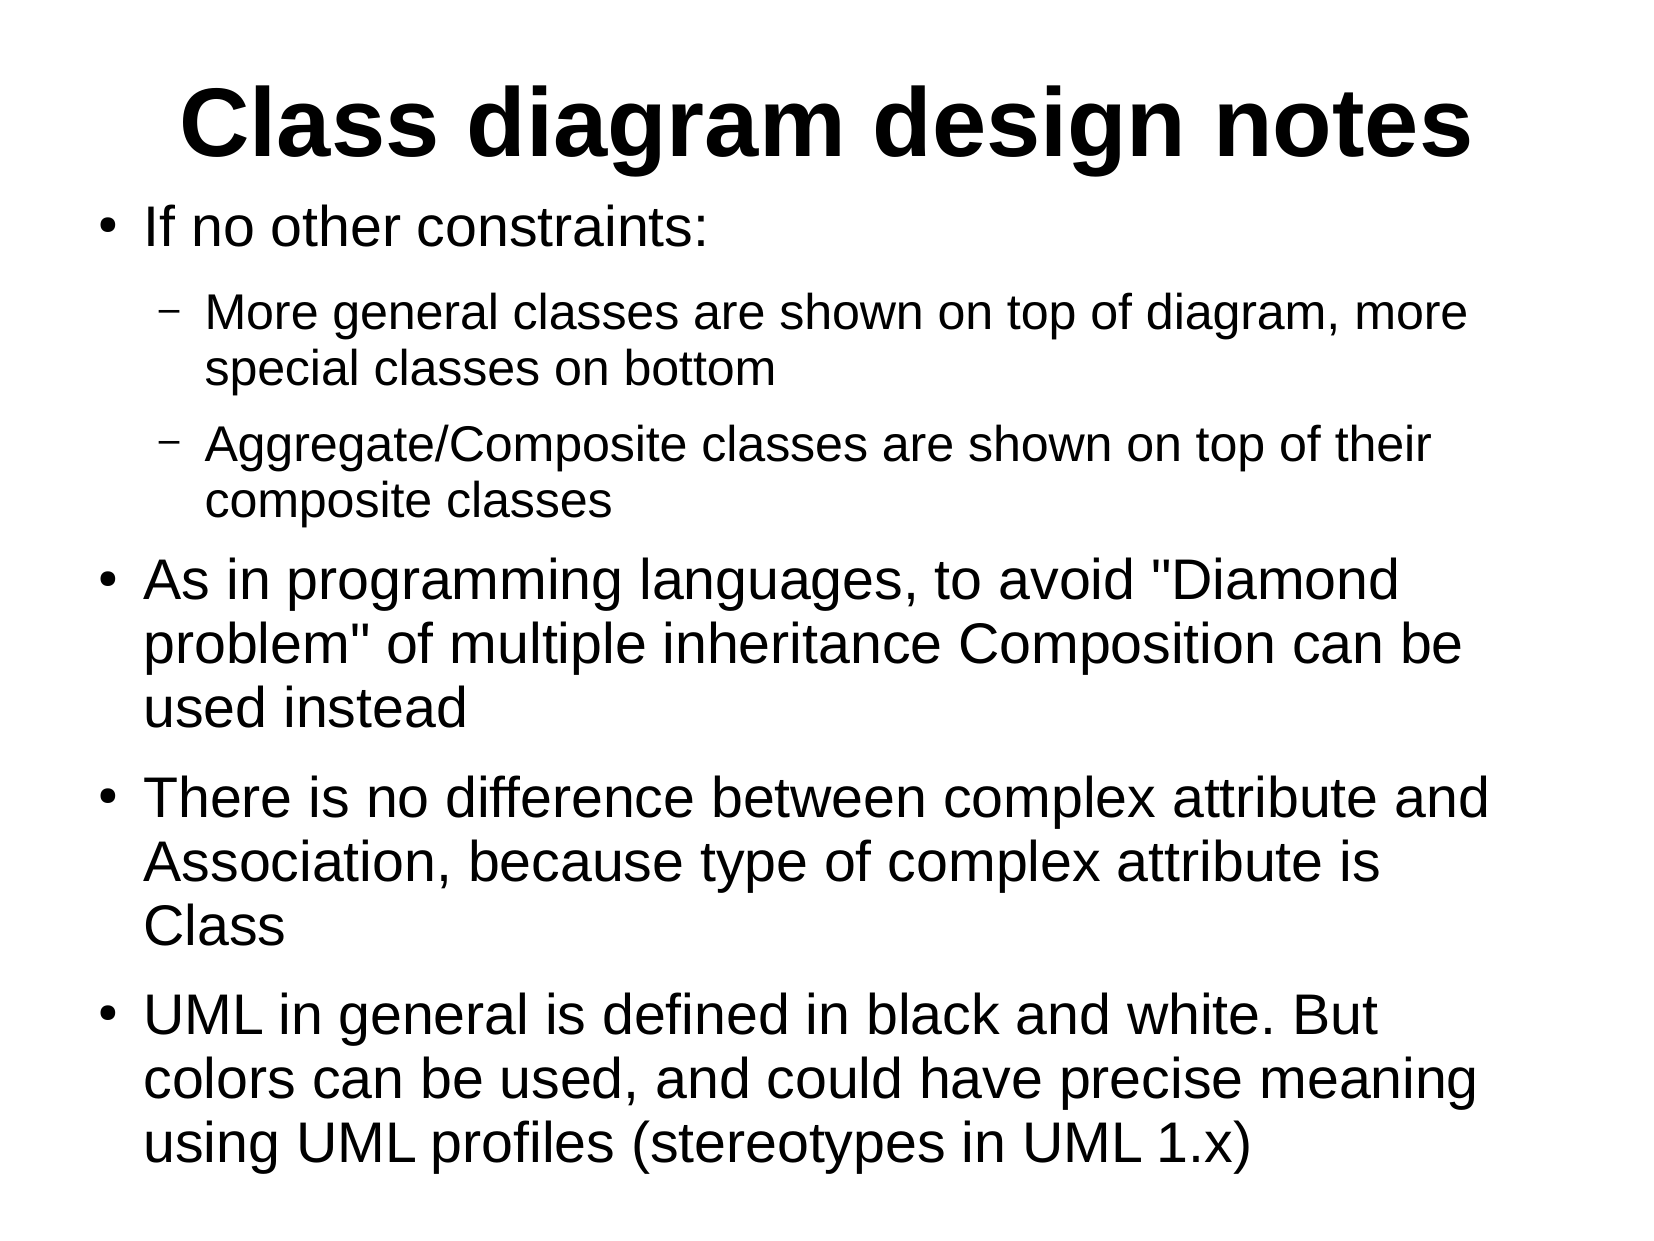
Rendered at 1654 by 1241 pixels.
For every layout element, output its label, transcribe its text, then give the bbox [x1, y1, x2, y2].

list If no other constraints: More general classes are shown on top of diagram, more special classes on bottom Aggregate/Composite classes are shown on top of their composite classes As in programming languages, to avoid "Diamond problem" of multiple inheritance Composition can be used instead There is no difference between complex attribute and Association, because type of complex attribute is Class UML in general is defined in black and white. But colors can be used, and could have precise meaning using UML profiles (stereotypes in UML 1.x) [82, 195, 1538, 1186]
title Class diagram design notes [82, 49, 1571, 196]
